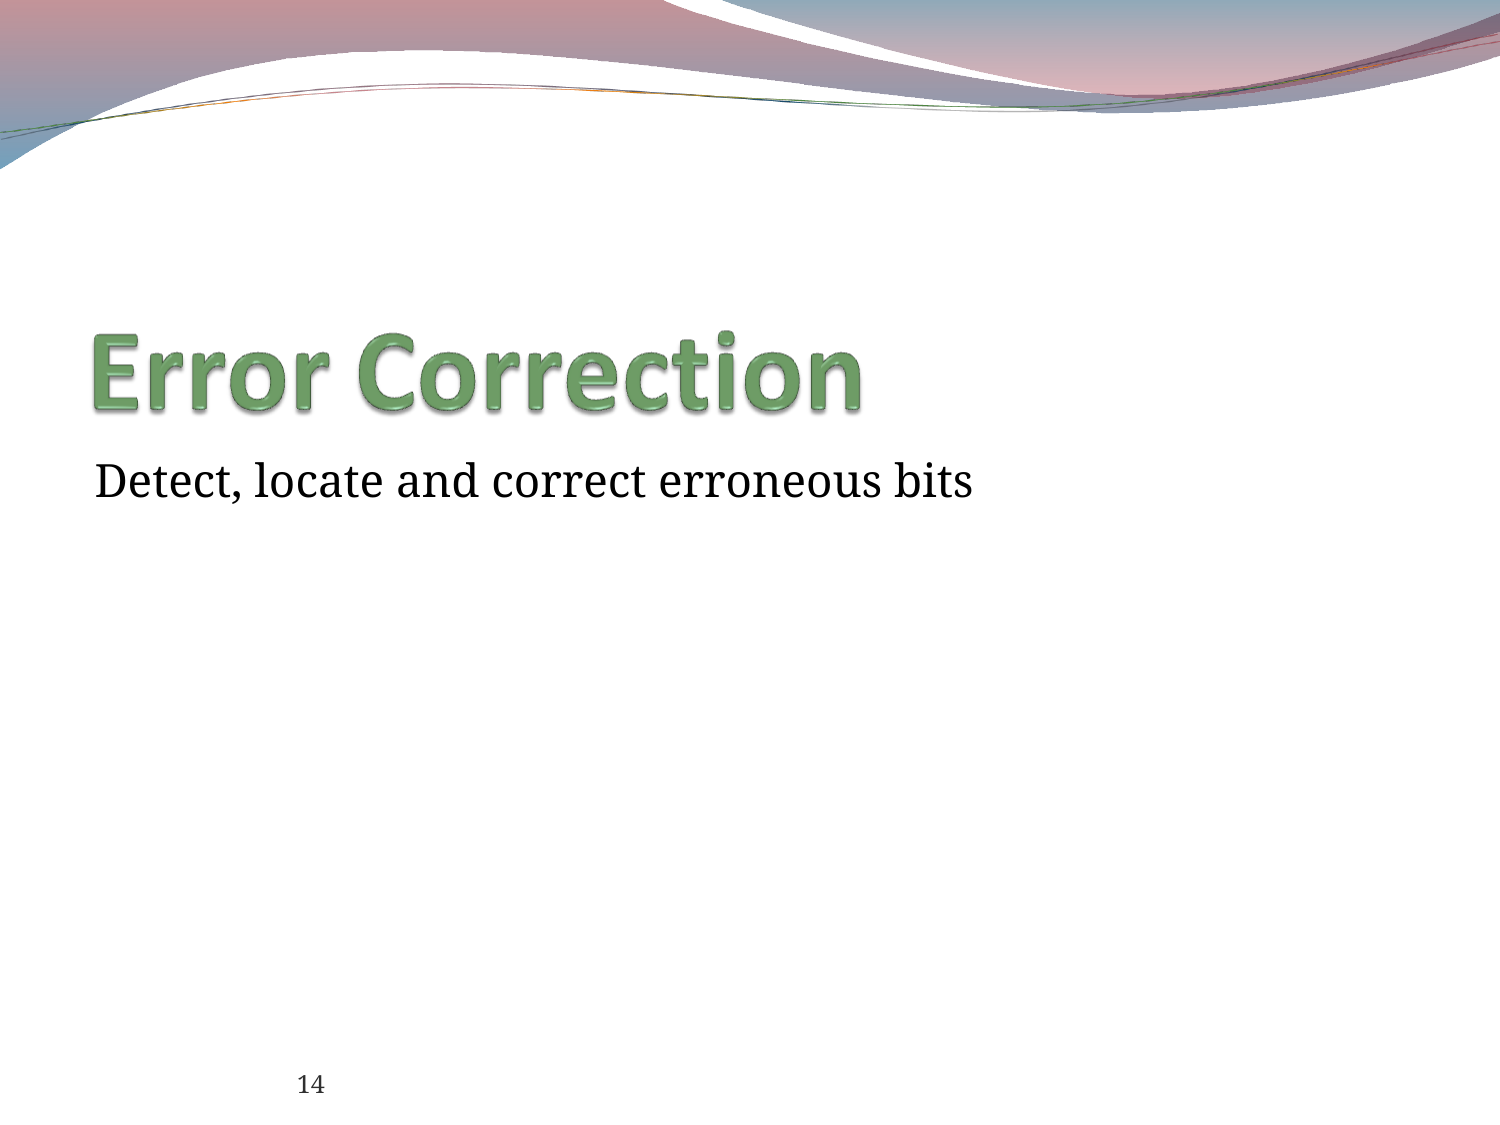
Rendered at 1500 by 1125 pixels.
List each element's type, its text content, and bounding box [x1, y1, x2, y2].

picture [0, 33, 1500, 140]
list Detect, locate and correct erroneous bits [86, 443, 1362, 692]
text_box <number> [0, 1042, 325, 1103]
picture [9, 215, 1363, 452]
